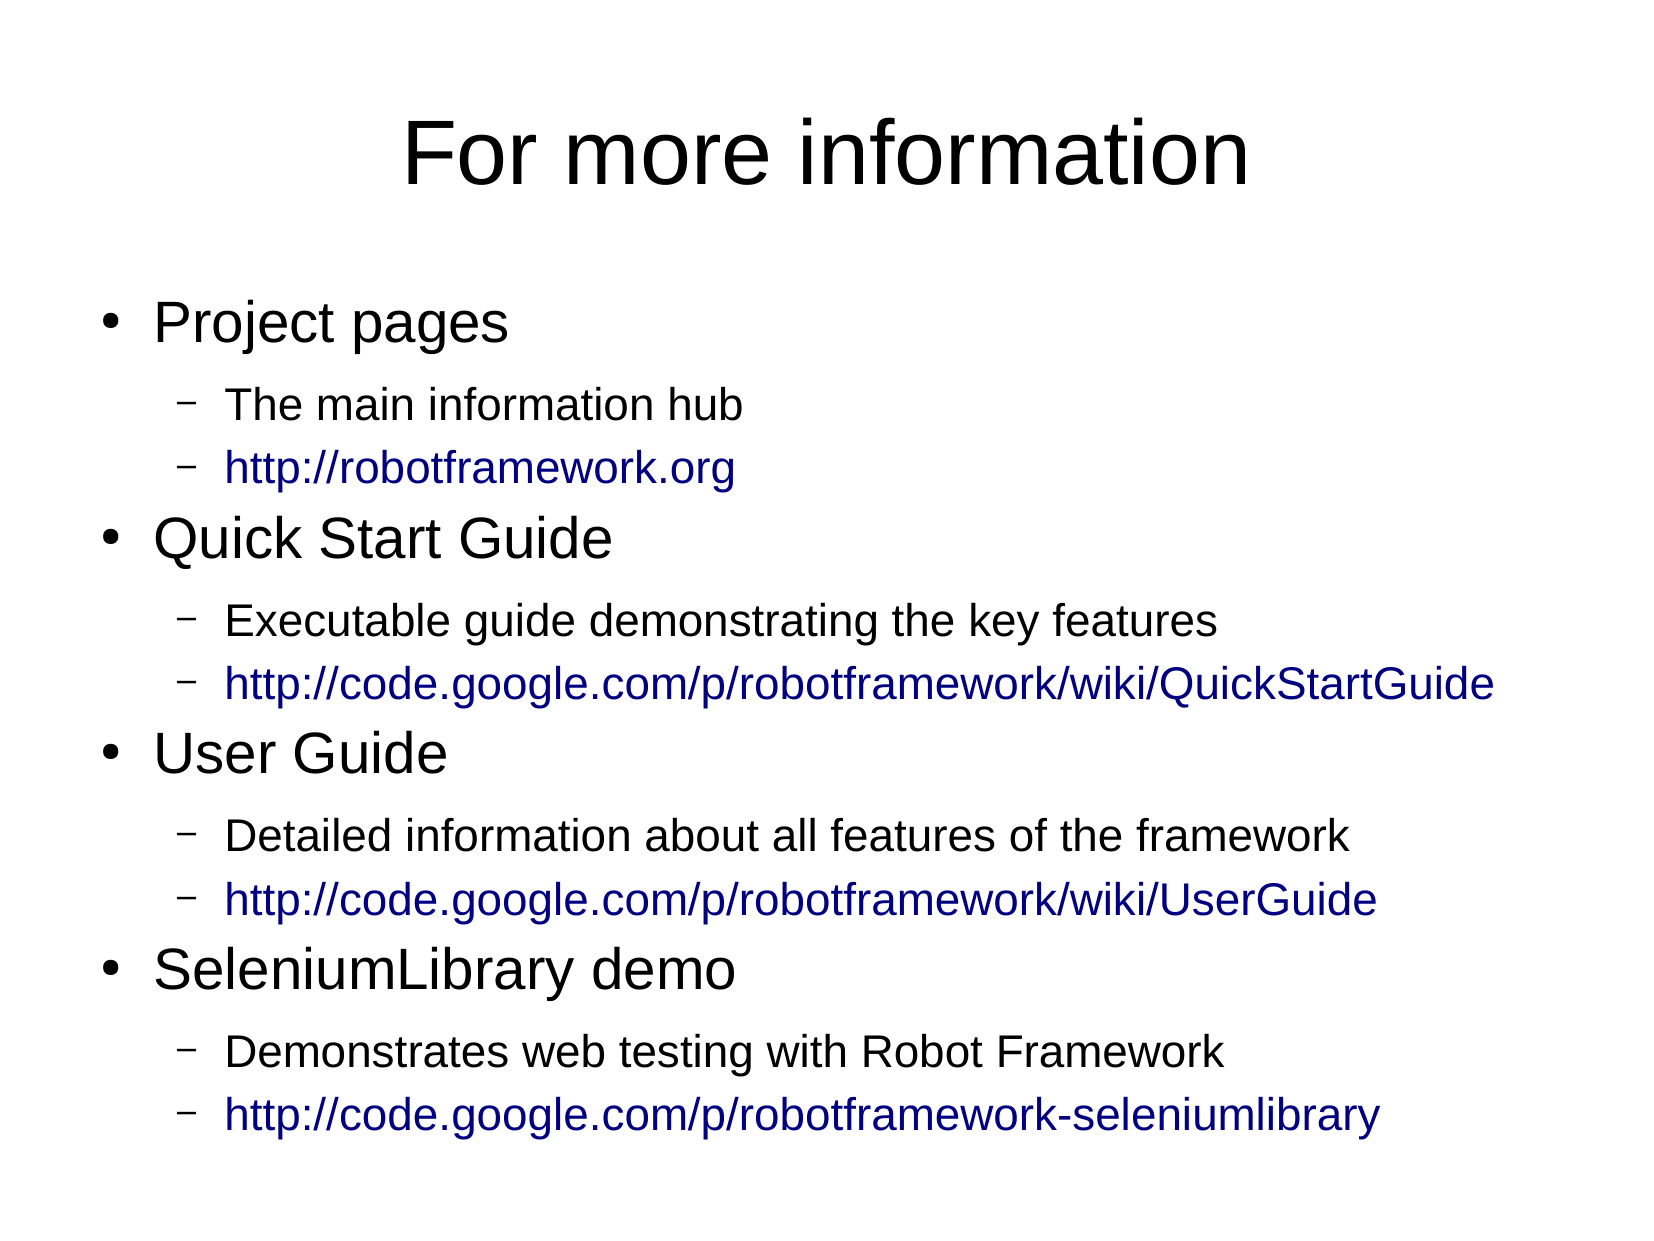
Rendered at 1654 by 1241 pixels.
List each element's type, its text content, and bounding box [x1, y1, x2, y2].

list Project pages The main information hub http://robotframework.org Quick Start Guide Executable guide demonstrating the key features http://code.google.com/p/robotframework/wiki/QuickStartGuide User Guide Detailed information about all features of the framework http://code.google.com/p/robotframework/wiki/UserGuide SeleniumLibrary demo Demonstrates web testing with Robot Framework http://code.google.com/p/robotframework-seleniumlibrary [82, 290, 1571, 1141]
title For more information [82, 56, 1571, 250]
